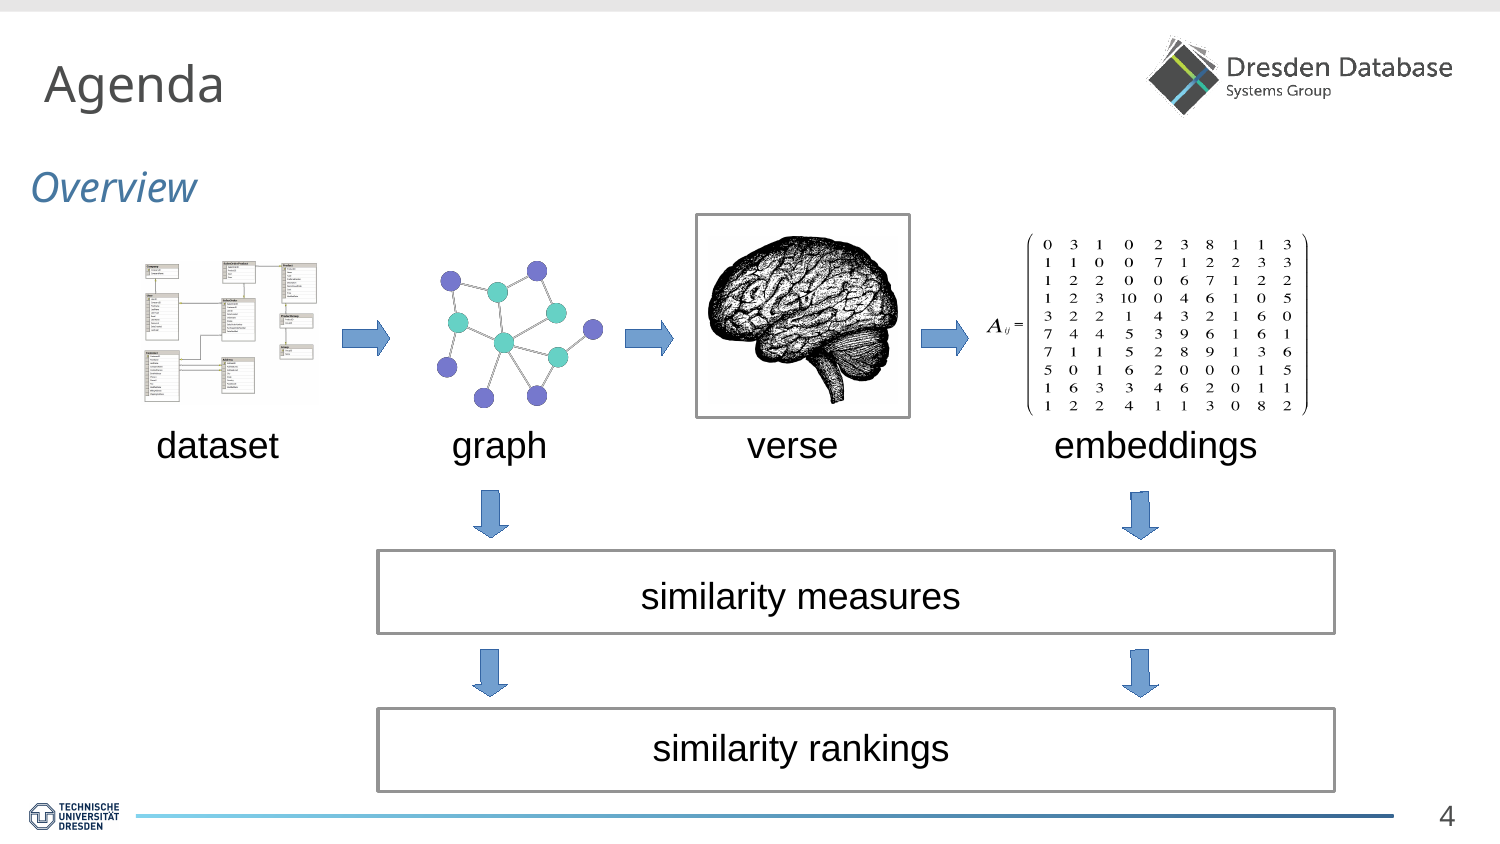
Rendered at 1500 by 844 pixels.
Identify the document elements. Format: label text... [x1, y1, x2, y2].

text_box similarity rankings [637, 793, 1004, 820]
picture [983, 230, 1312, 418]
text_box graph [437, 417, 686, 474]
text_box [472, 649, 508, 697]
text_box verse [732, 417, 981, 474]
text_box similarity rankings [637, 720, 1004, 790]
picture [1145, 35, 1453, 118]
picture [708, 236, 898, 404]
text_box [921, 320, 969, 356]
text_box [625, 320, 674, 356]
text_box similarity measures [625, 568, 993, 632]
picture [29, 803, 119, 830]
text_box [1122, 649, 1159, 698]
text_box [342, 320, 390, 356]
text_box [1122, 491, 1159, 540]
text_box embeddings [1039, 418, 1288, 474]
picture [437, 261, 603, 408]
text_box [473, 490, 509, 538]
title Agenda [29, 47, 1093, 118]
list Overview [380, 710, 1333, 780]
list Overview [29, 159, 1471, 780]
text_box dataset [141, 417, 390, 474]
